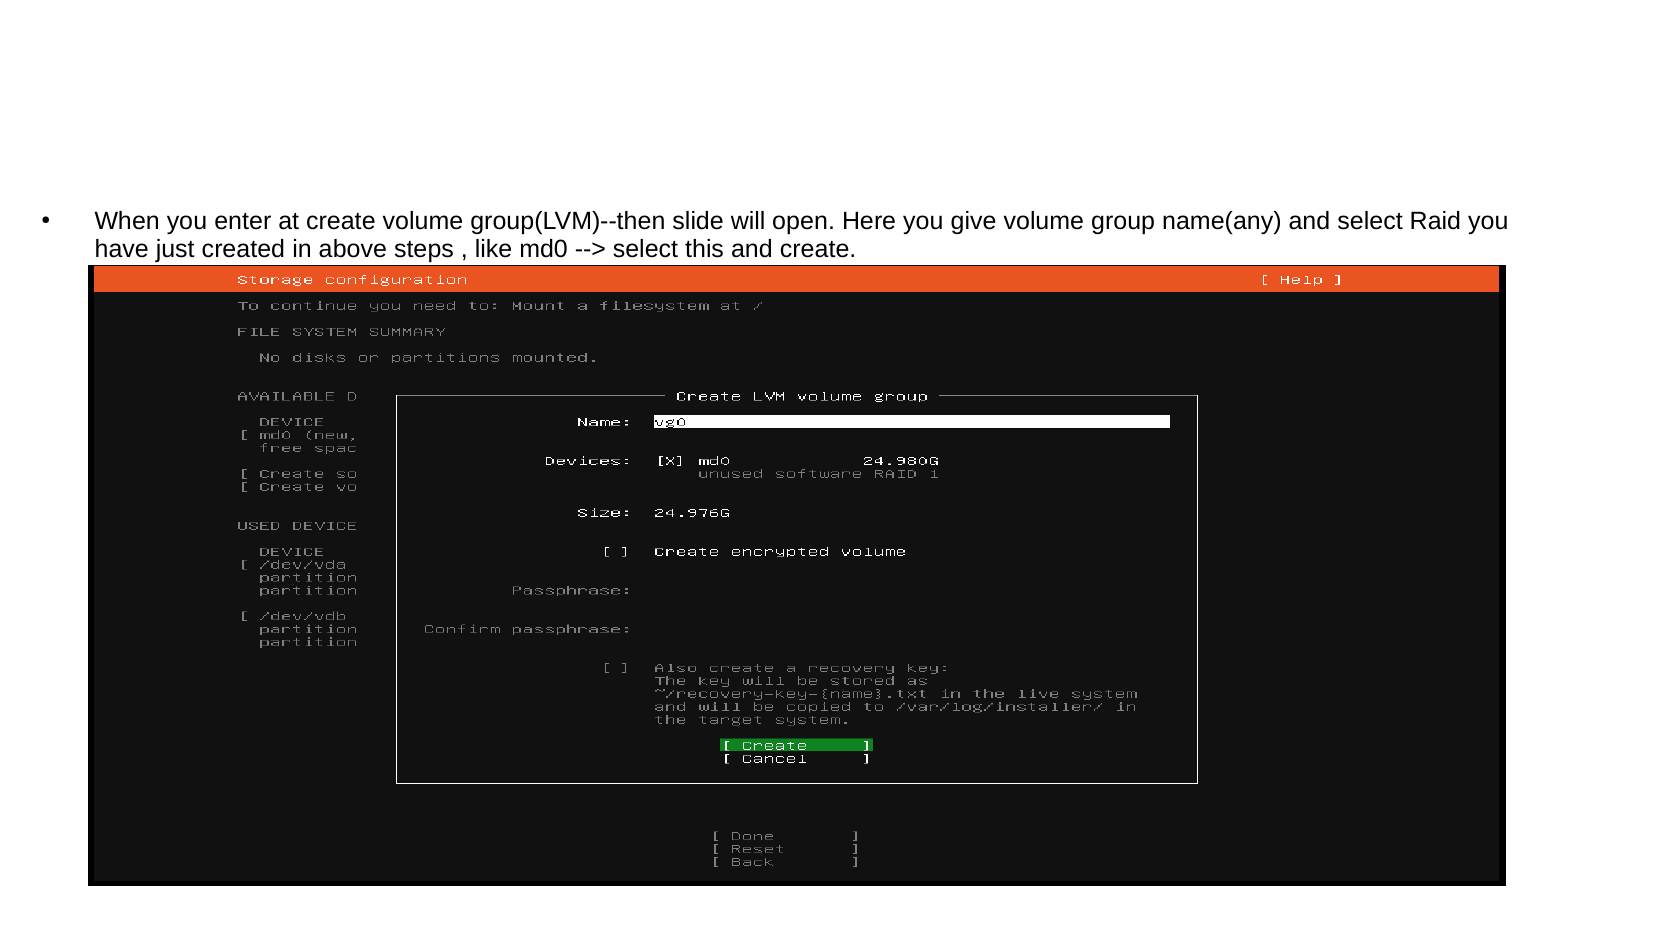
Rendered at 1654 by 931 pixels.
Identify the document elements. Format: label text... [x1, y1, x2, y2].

picture [88, 265, 1506, 886]
list When you enter at create volume group(LVM)--then slide will open. Here you give volume group name(any) and select Raid you have just created in above steps , like md0 --> select this and create. [23, 206, 1565, 905]
